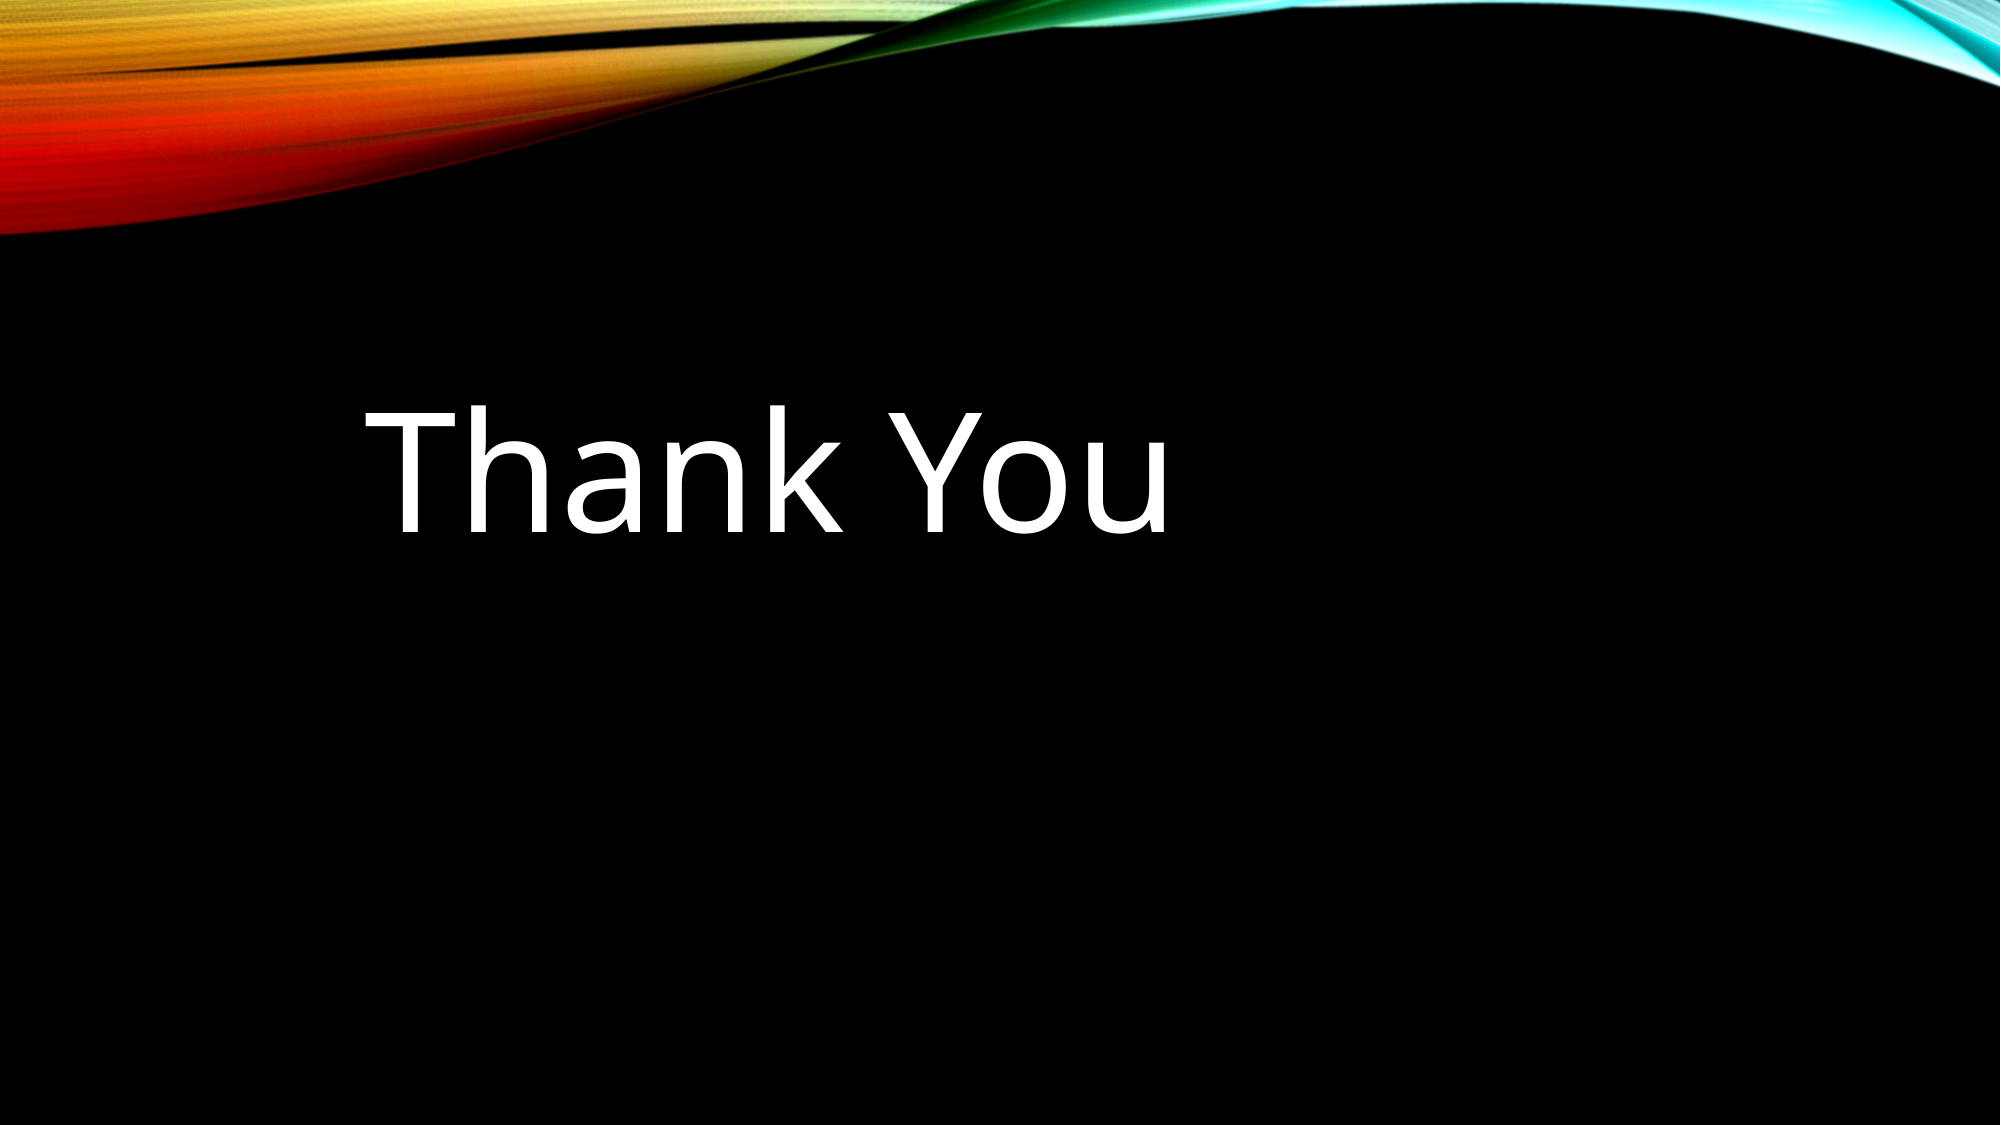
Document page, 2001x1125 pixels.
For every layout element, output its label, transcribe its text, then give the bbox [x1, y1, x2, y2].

text_box Thank You [219, 158, 1616, 578]
